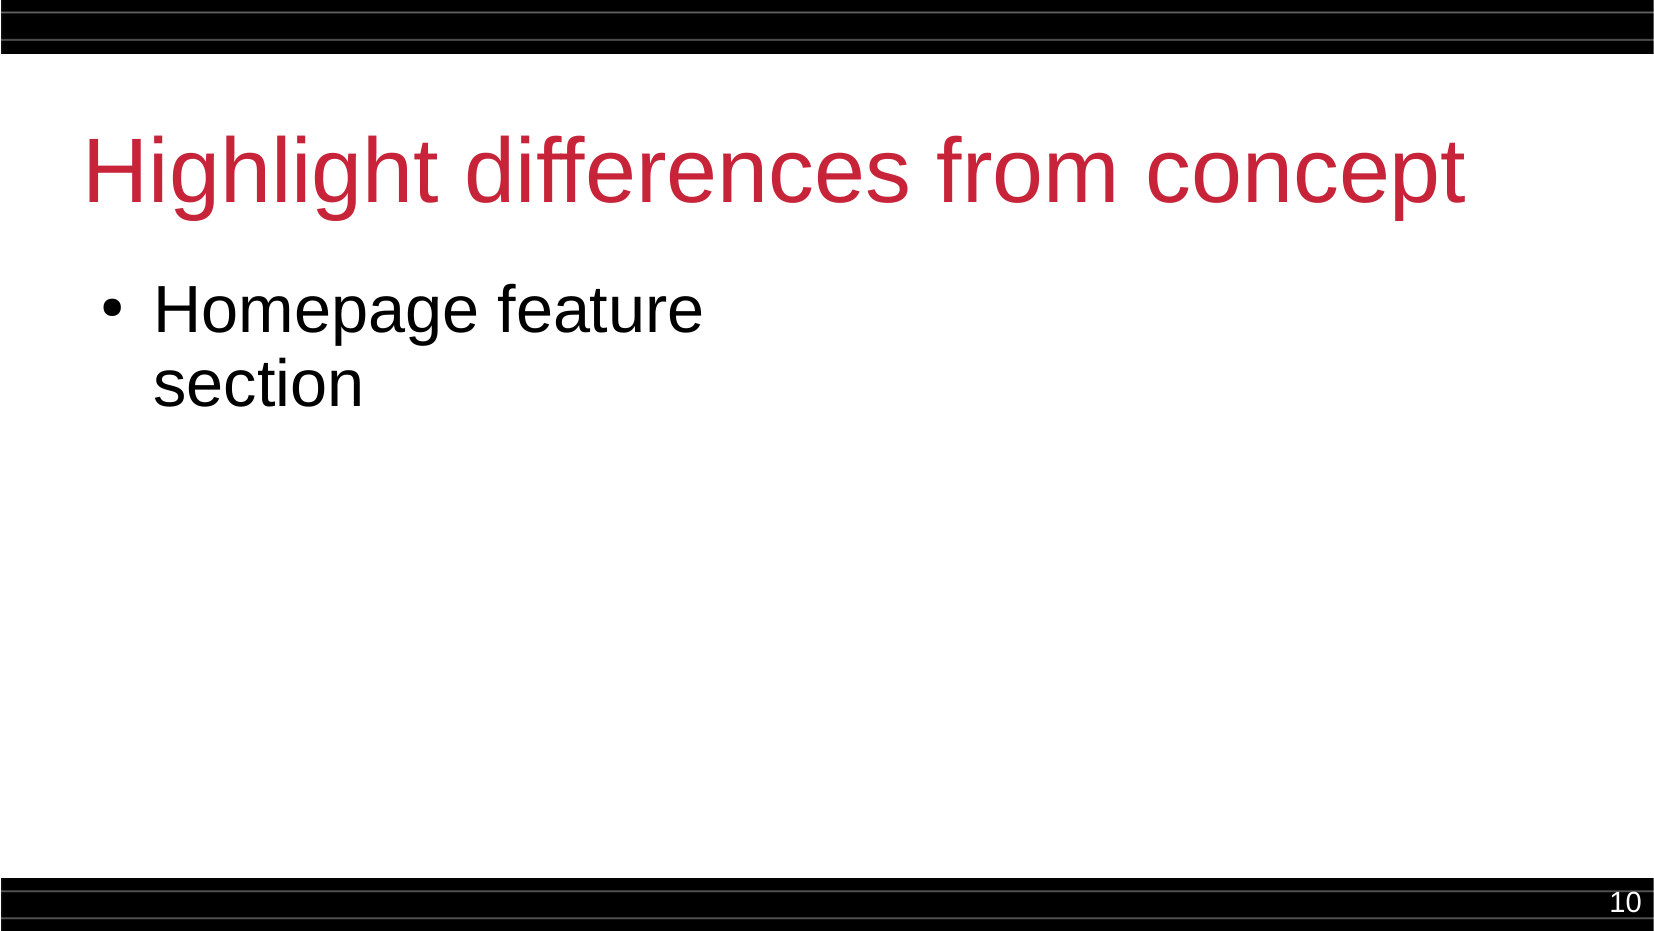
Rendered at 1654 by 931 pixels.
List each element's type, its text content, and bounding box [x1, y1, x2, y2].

picture [1, 0, 1654, 54]
title Highlight differences from concept [82, 92, 1571, 249]
list Homepage feature section [82, 271, 809, 758]
picture [1, 878, 1654, 931]
